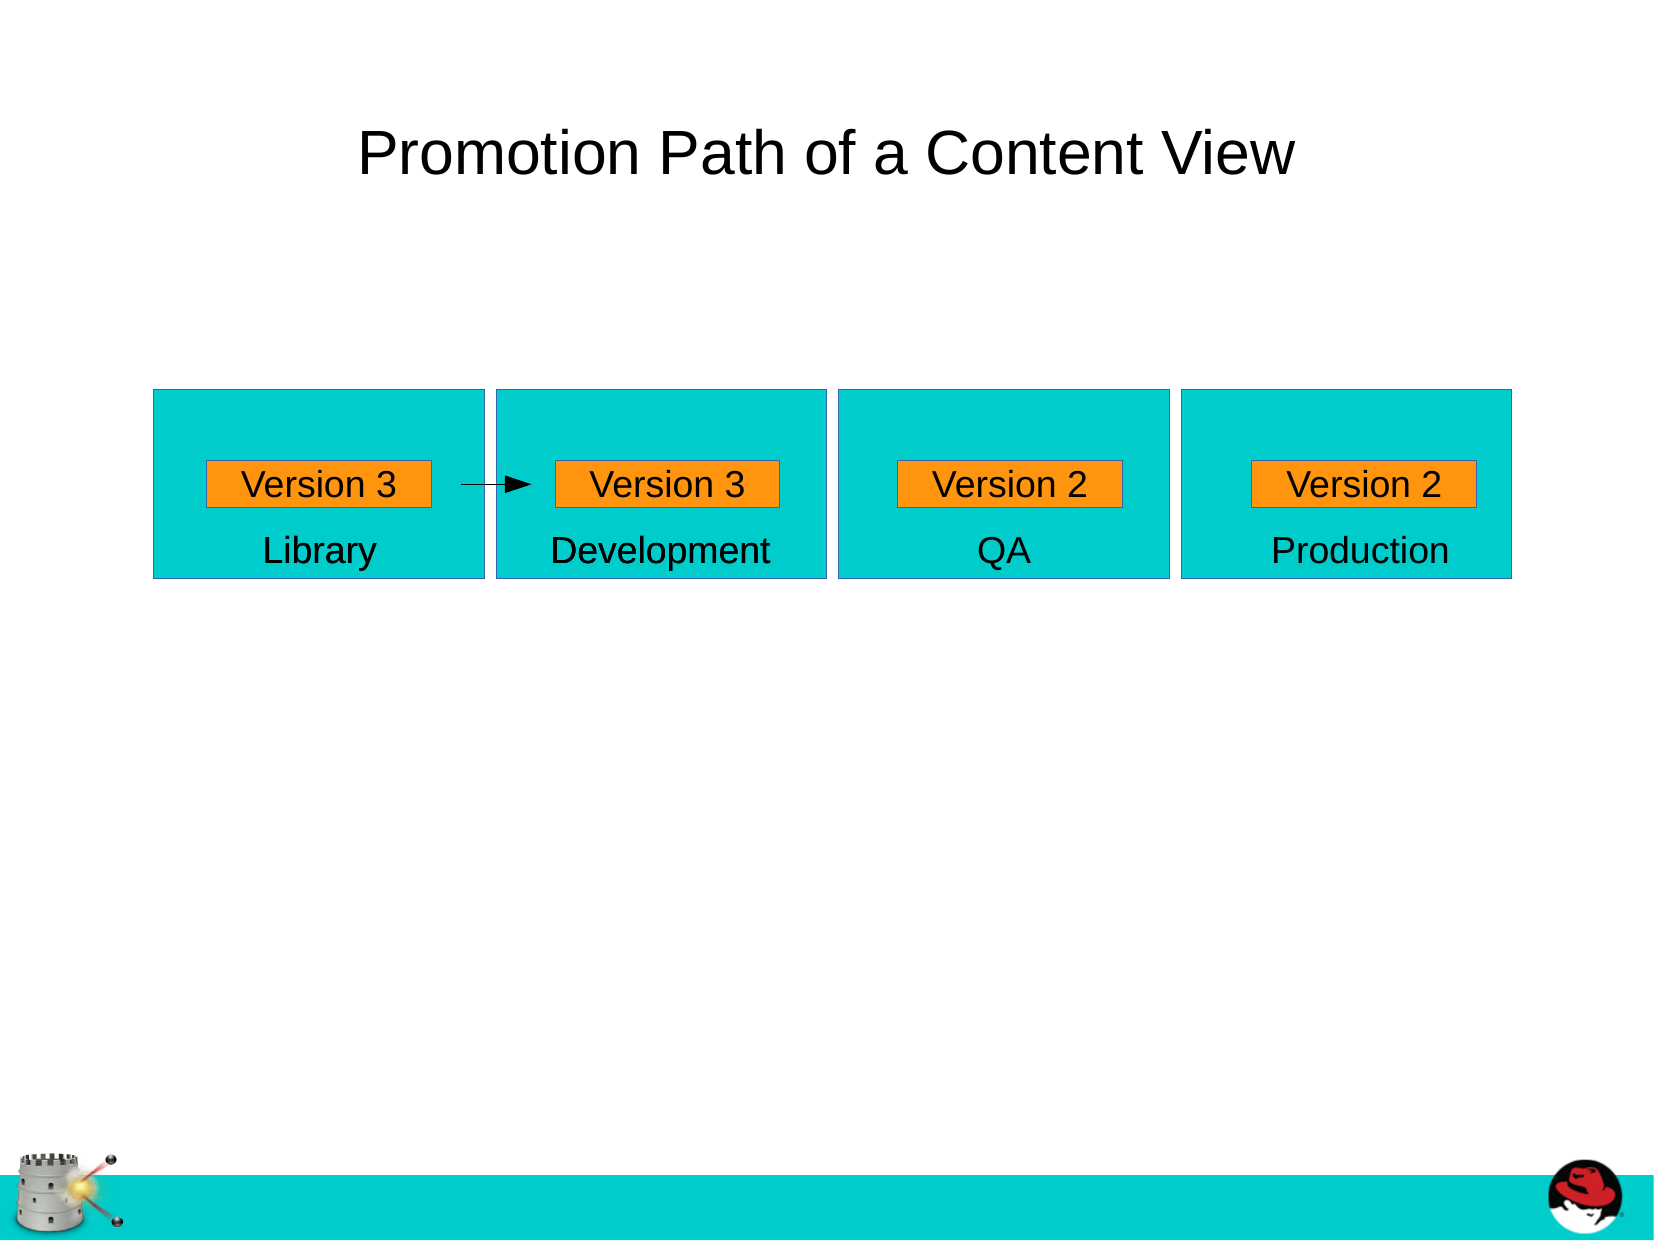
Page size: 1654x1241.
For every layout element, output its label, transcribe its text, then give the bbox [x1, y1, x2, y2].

text_box Version 3 [206, 460, 432, 508]
text_box Version 3 [555, 460, 780, 508]
text_box QA [878, 521, 1144, 579]
text_box [1181, 389, 1512, 579]
text_box Production [1256, 521, 1465, 579]
text_box Version 2 [1251, 460, 1477, 508]
title Promotion Path of a Content View [82, 49, 1571, 257]
text_box Development [535, 521, 786, 579]
picture [1547, 1157, 1630, 1235]
text_box [496, 389, 827, 579]
text_box [153, 389, 485, 579]
text_box Version 2 [897, 460, 1123, 508]
picture [5, 1138, 130, 1241]
text_box Library [248, 521, 392, 579]
text_box [838, 389, 1170, 579]
